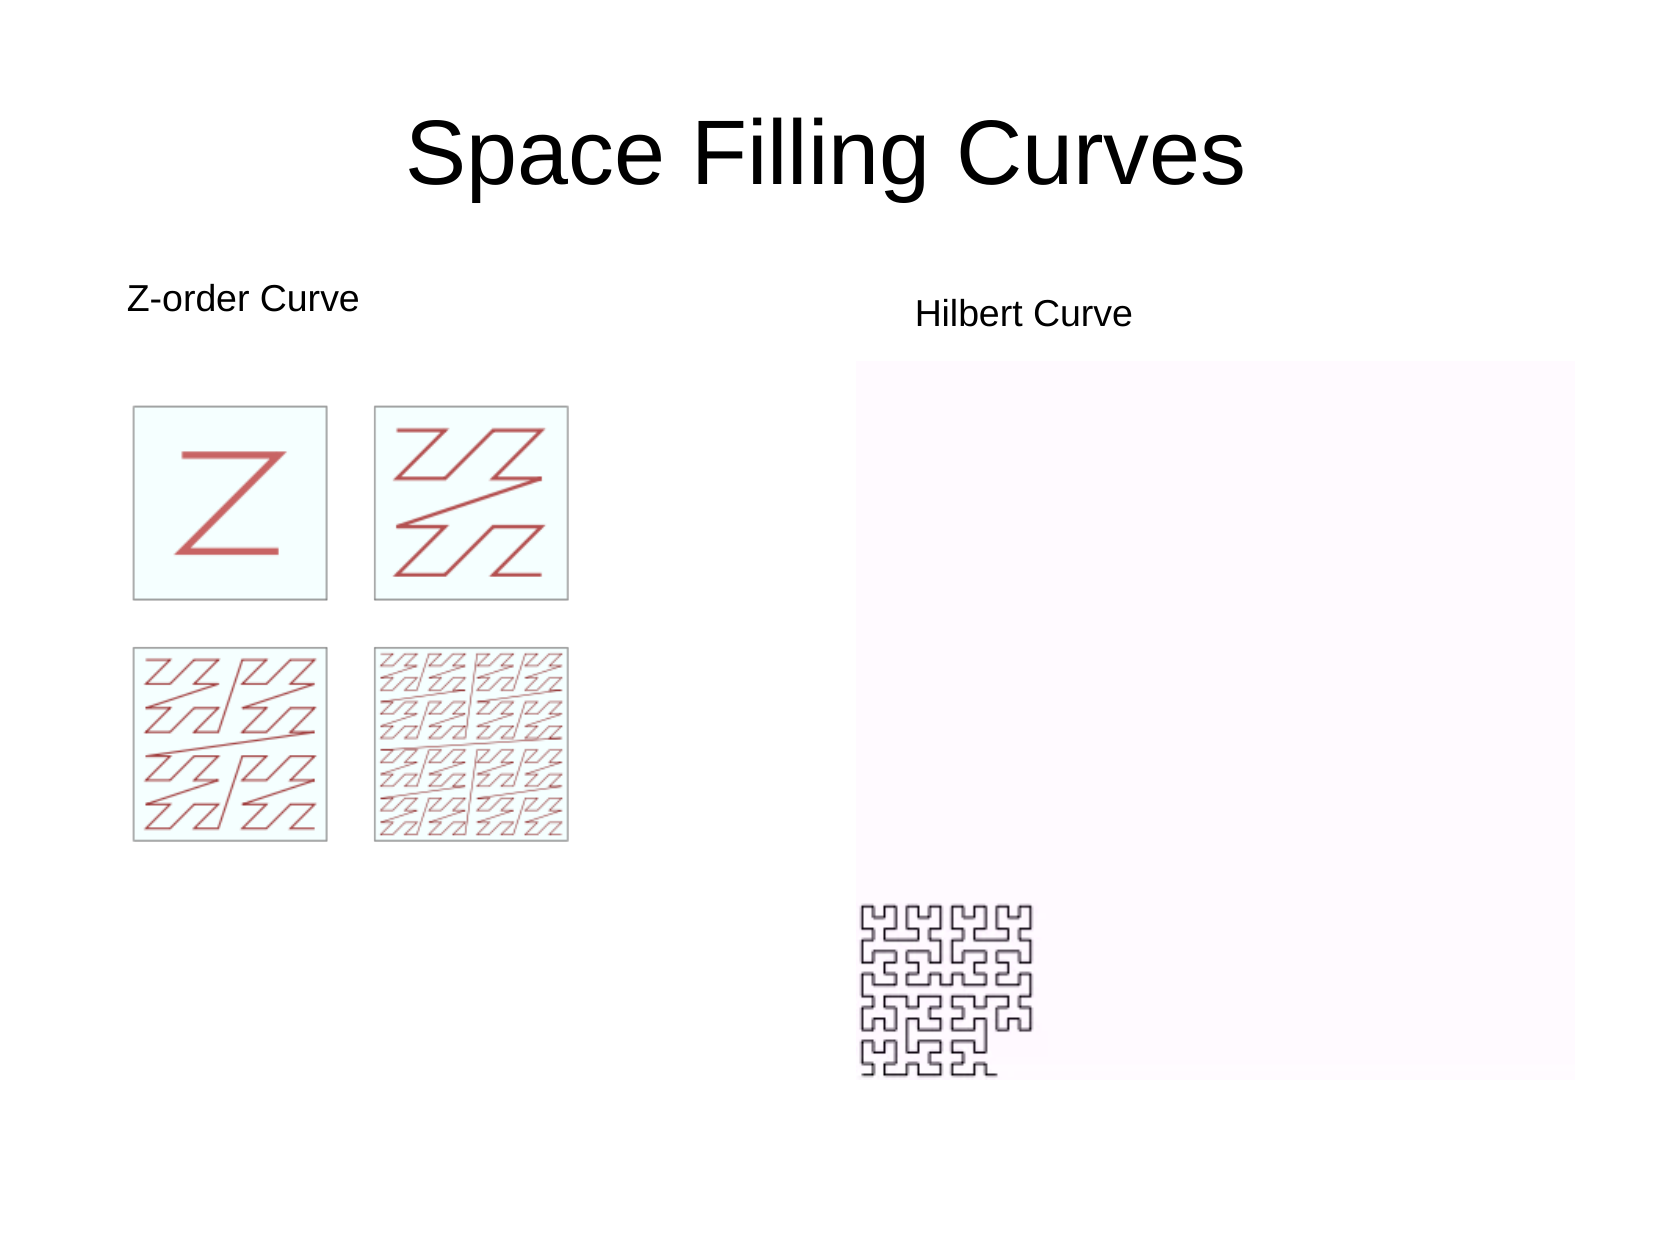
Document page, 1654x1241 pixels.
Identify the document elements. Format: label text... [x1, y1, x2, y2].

text_box Z-order Curve [112, 270, 375, 327]
text_box [855, 360, 1576, 1081]
picture [116, 389, 586, 859]
text_box Hilbert Curve [900, 285, 1148, 342]
title Space Filling Curves [82, 49, 1571, 257]
